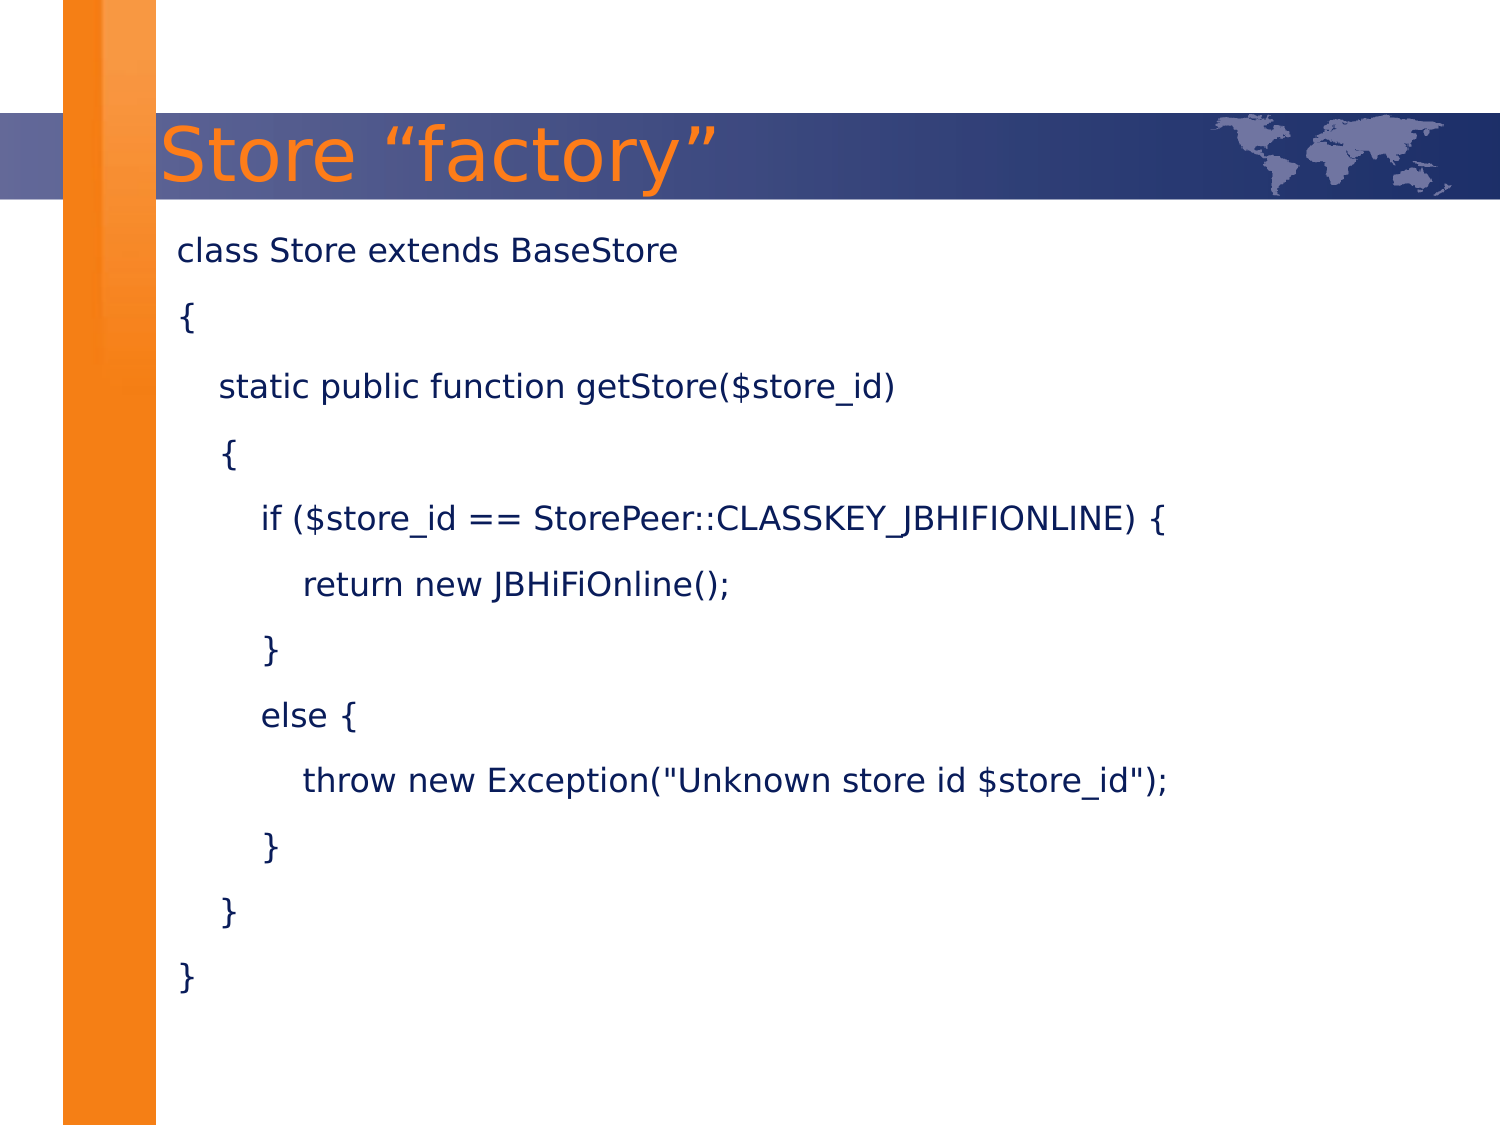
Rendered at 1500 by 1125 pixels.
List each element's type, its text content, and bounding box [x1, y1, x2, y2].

picture [0, 0, 1500, 1125]
title Store “factory” [159, 113, 1473, 201]
list class Store extends BaseStore { static public function getStore($store_id)‏ { if ($store_id == StorePeer::CLASSKEY_JBHIFIONLINE) { return new JBHiFiOnline(); } else { throw new Exception("Unknown store id $store_id"); } } } [159, 234, 1471, 1022]
